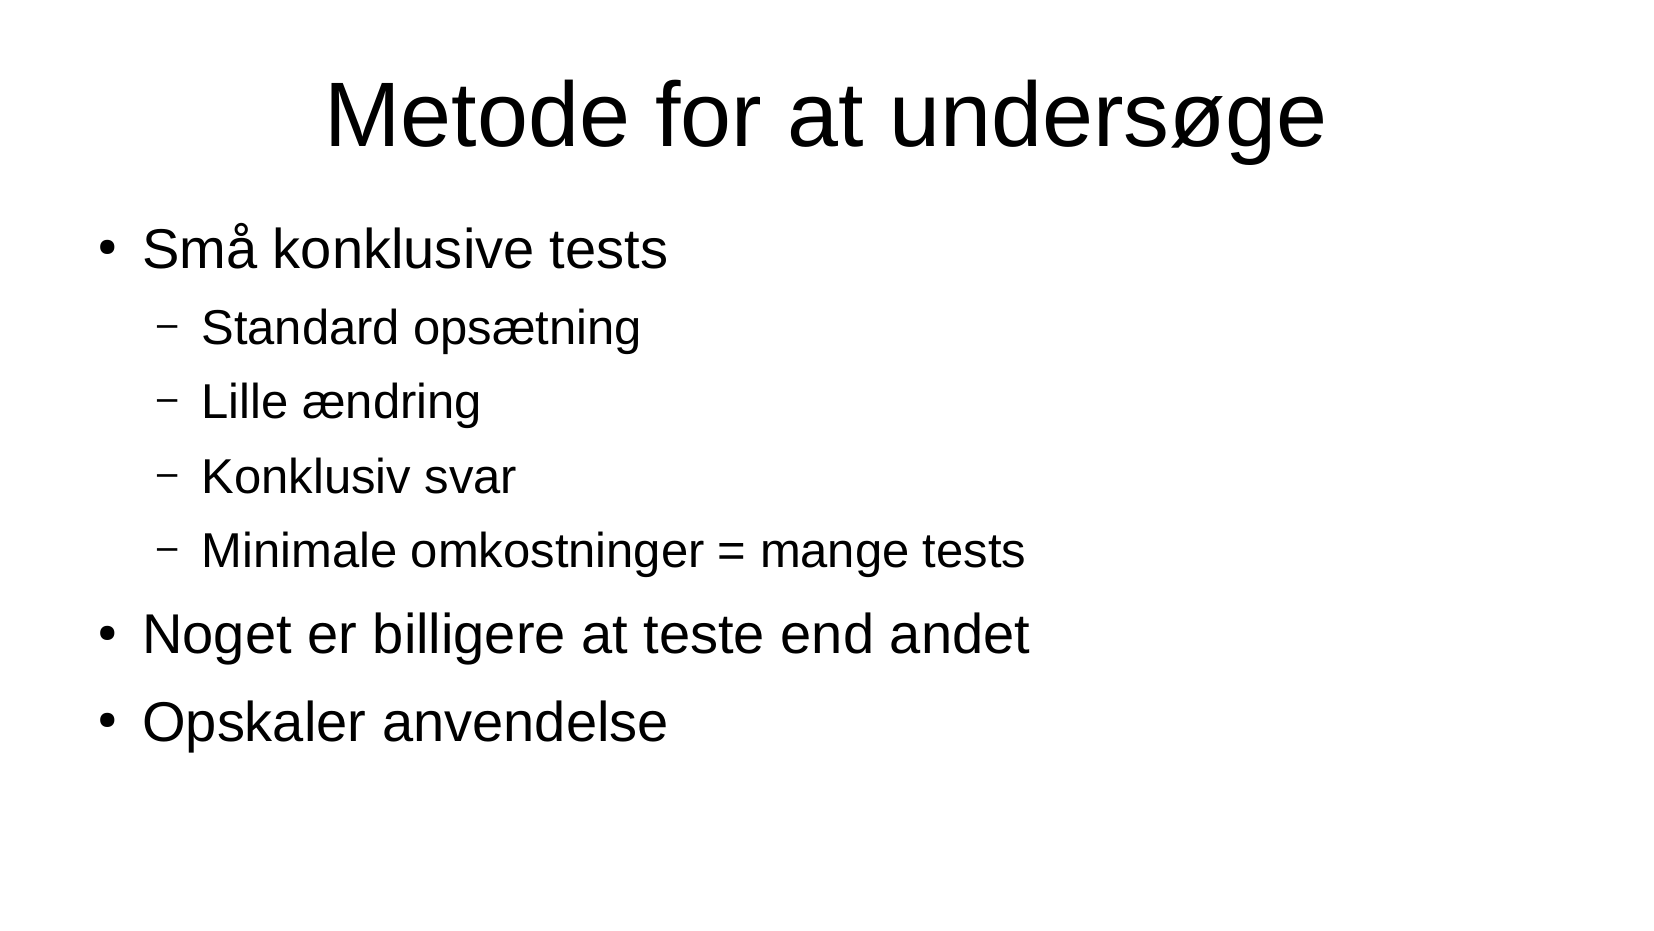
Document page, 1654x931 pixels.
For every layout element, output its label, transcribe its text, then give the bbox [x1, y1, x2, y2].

title Metode for at undersøge [82, 37, 1571, 193]
list Små konklusive tests Standard opsætning Lille ændring Konklusiv svar Minimale omkostninger = mange tests Noget er billigere at teste end andet Opskaler anvendelse [82, 217, 1571, 758]
